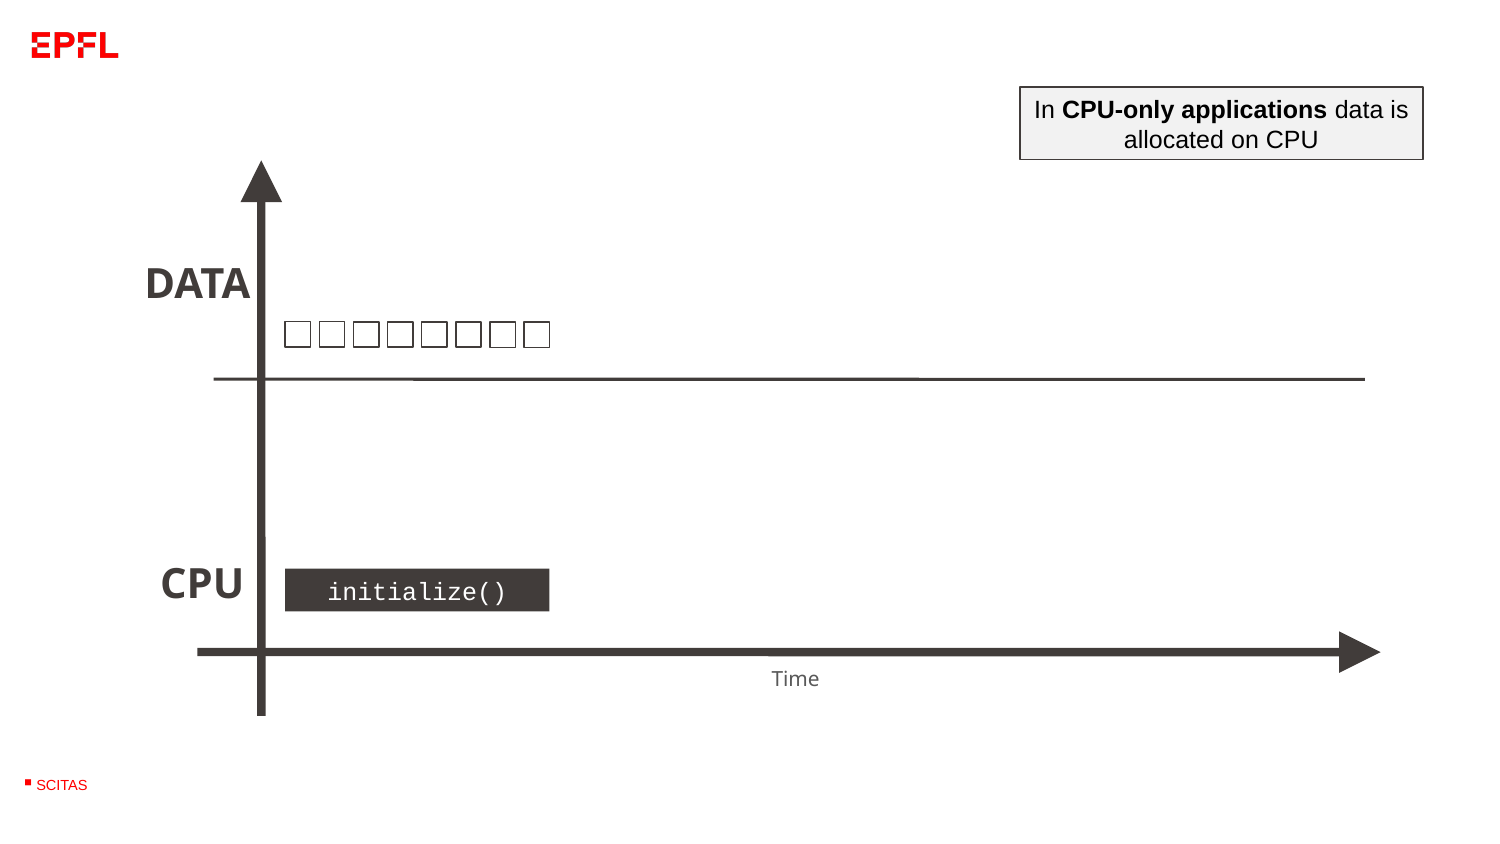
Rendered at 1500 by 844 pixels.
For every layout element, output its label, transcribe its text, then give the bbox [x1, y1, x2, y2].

text_box initialize() [285, 568, 550, 612]
text_box Time [759, 663, 917, 698]
text_box CPU [147, 561, 258, 614]
text_box In CPU-only applications data is allocated on CPU [1019, 87, 1423, 160]
picture [21, 21, 129, 69]
text_box DATA [131, 261, 265, 314]
